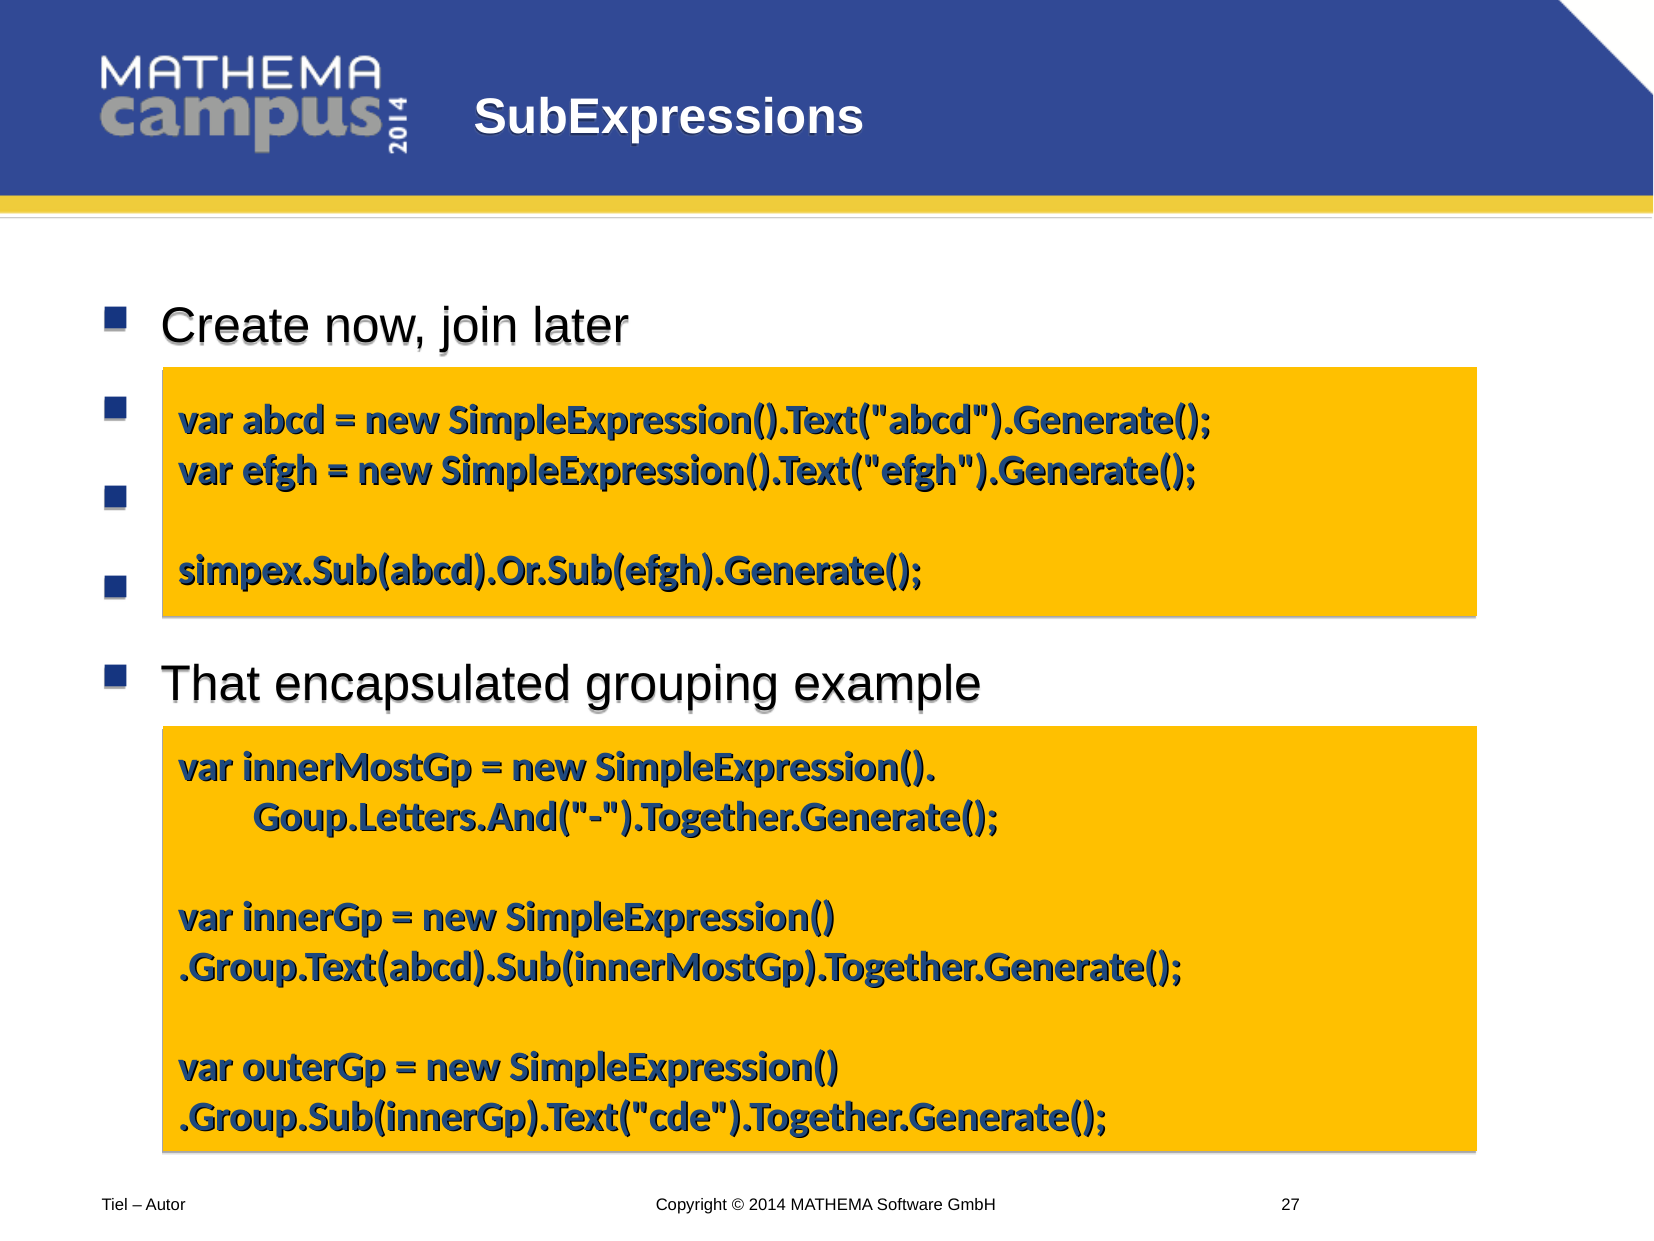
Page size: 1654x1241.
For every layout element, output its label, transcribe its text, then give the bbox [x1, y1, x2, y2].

title SubExpressions [473, 70, 1547, 158]
list Create now, join later That encapsulated grouping example [101, 292, 1547, 1140]
text_box var abcd = new SimpleExpression().Text("abcd").Generate(); var efgh = new SimpleExpression().Text("efgh").Generate(); simpex.Sub(abcd).Or.Sub(efgh).Generate(); [163, 367, 1477, 616]
text_box var innerMostGp = new SimpleExpression(). Goup.Letters.And("-").Together.Generate(); var innerGp = new SimpleExpression() .Group.Text(abcd).Sub(innerMostGp).Together.Generate(); var outerGp = new SimpleExpression() .Group.Sub(innerGp).Text("cde").Together.Generate(); [163, 726, 1477, 1151]
